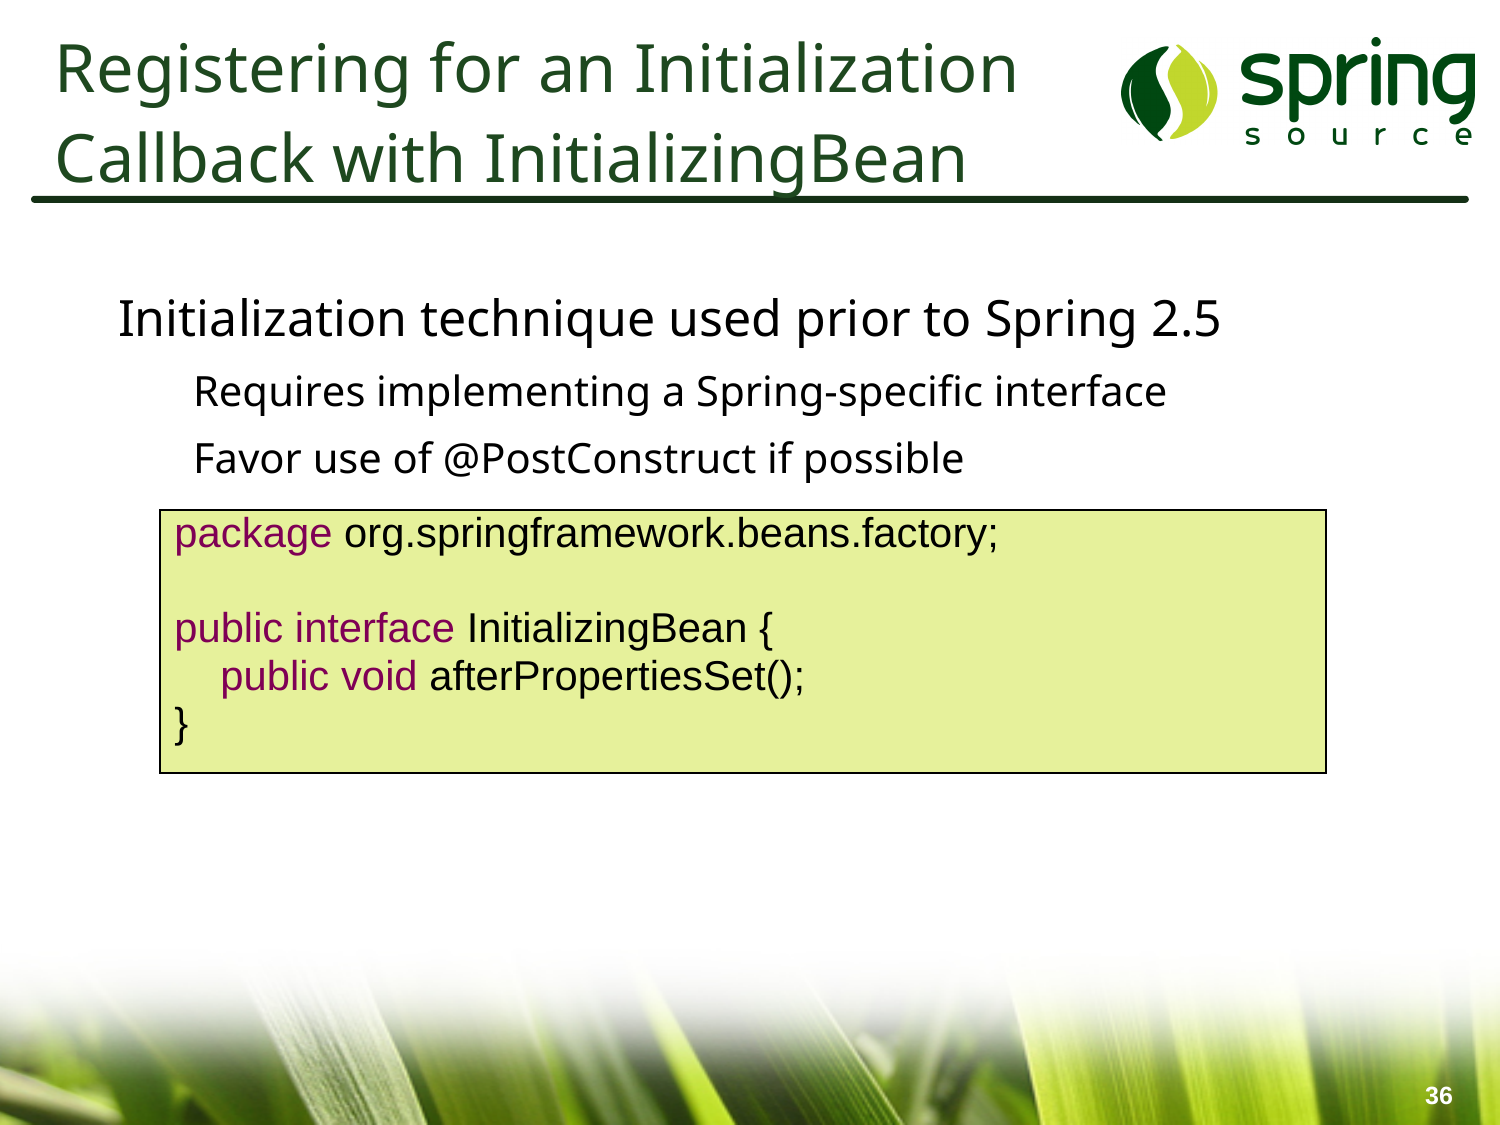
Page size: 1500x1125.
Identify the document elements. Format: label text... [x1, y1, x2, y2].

title Registering for an Initialization Callback with InitializingBean [39, 13, 1105, 191]
picture [0, 944, 1500, 1125]
list Initialization technique used prior to Spring 2.5 Requires implementing a Spring-specific interface Favor use of @PostConstruct if possible [103, 275, 1394, 938]
picture [1121, 37, 1475, 145]
text_box package org.springframework.beans.factory; public interface InitializingBean { public void afterPropertiesSet(); } [159, 510, 1327, 773]
